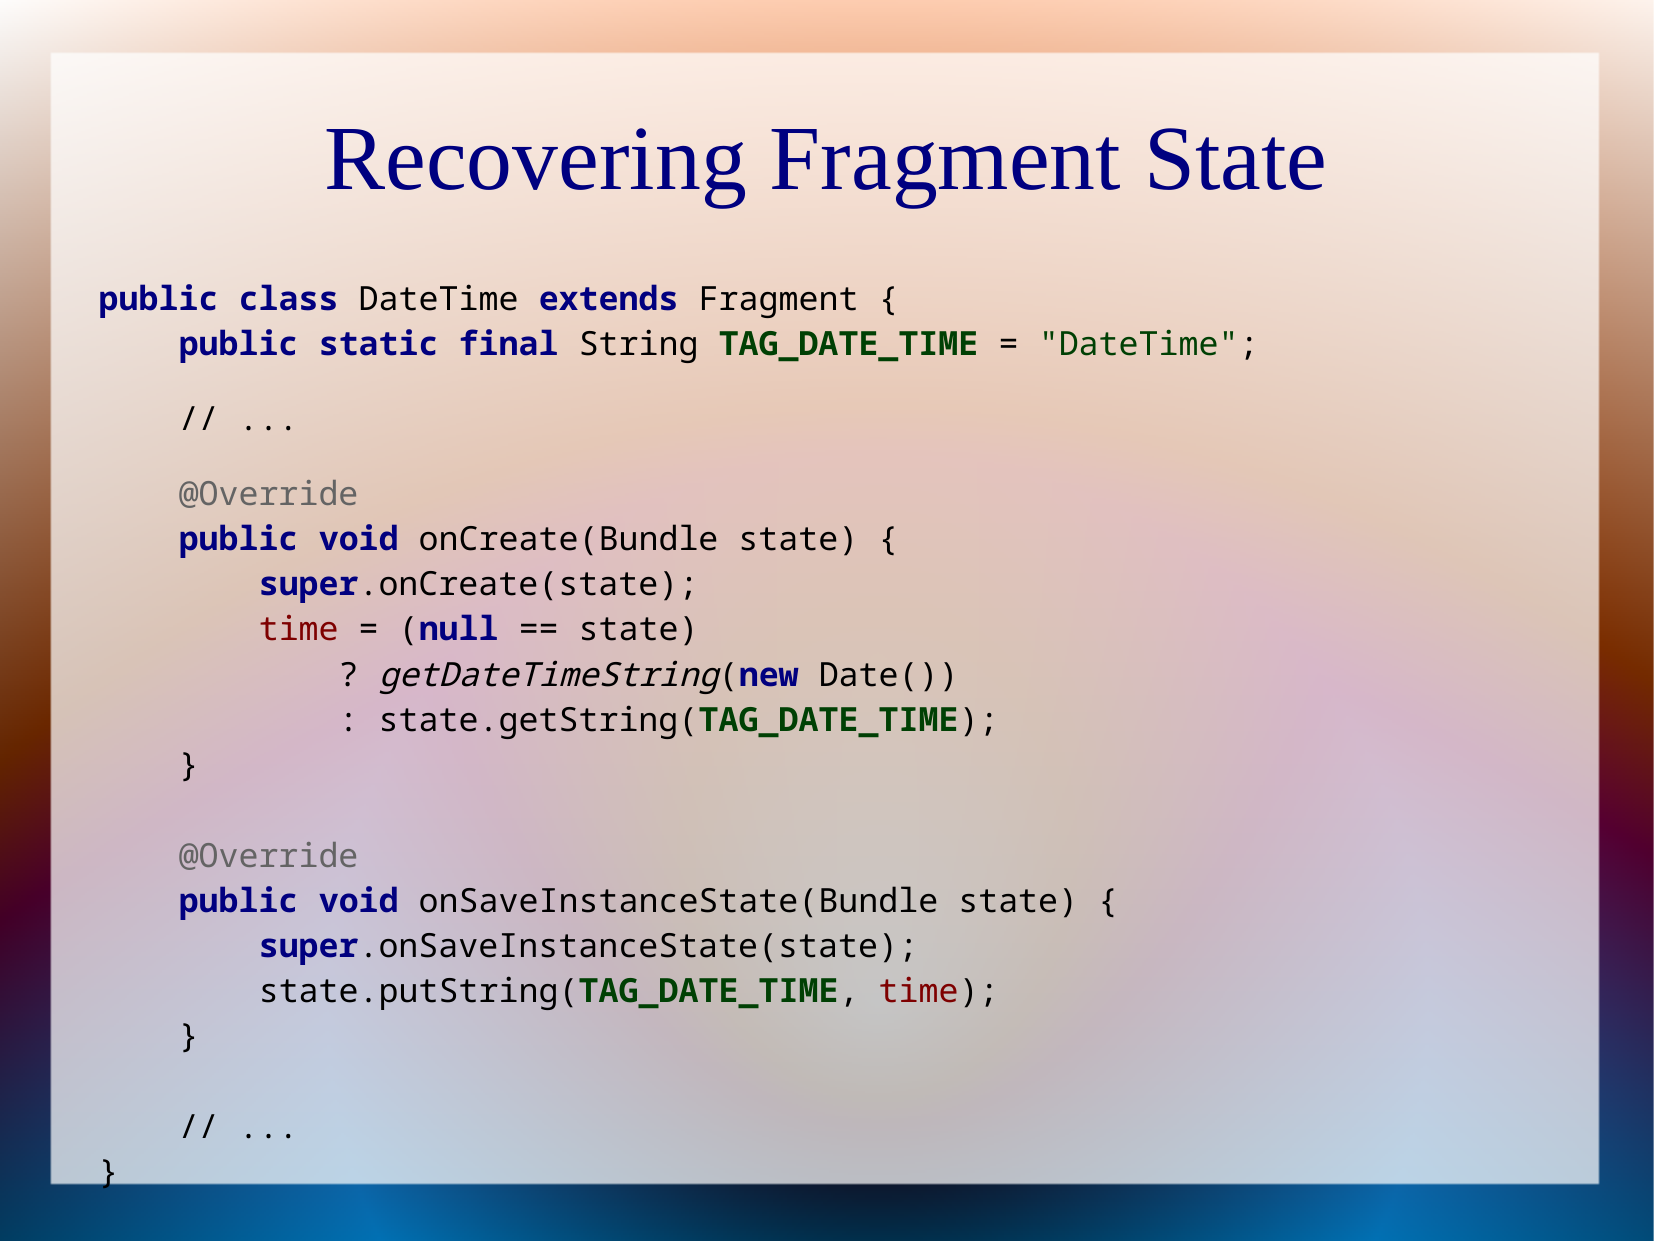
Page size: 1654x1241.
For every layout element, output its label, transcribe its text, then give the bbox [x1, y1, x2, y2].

title Recovering Fragment State [82, 55, 1571, 263]
picture [0, 0, 1654, 1241]
list public class DateTime extends Fragment { public static final String TAG_DATE_TIME = "DateTime"; // ... @Override public void onCreate(Bundle state) { super.onCreate(state); time = (null == state) ? getDateTimeString(new Date()) : state.getString(TAG_DATE_TIME); } @Override public void onSaveInstanceState(Bundle state) { super.onSaveInstanceState(state); state.putString(TAG_DATE_TIME, time); } // ... } [98, 274, 1587, 1094]
